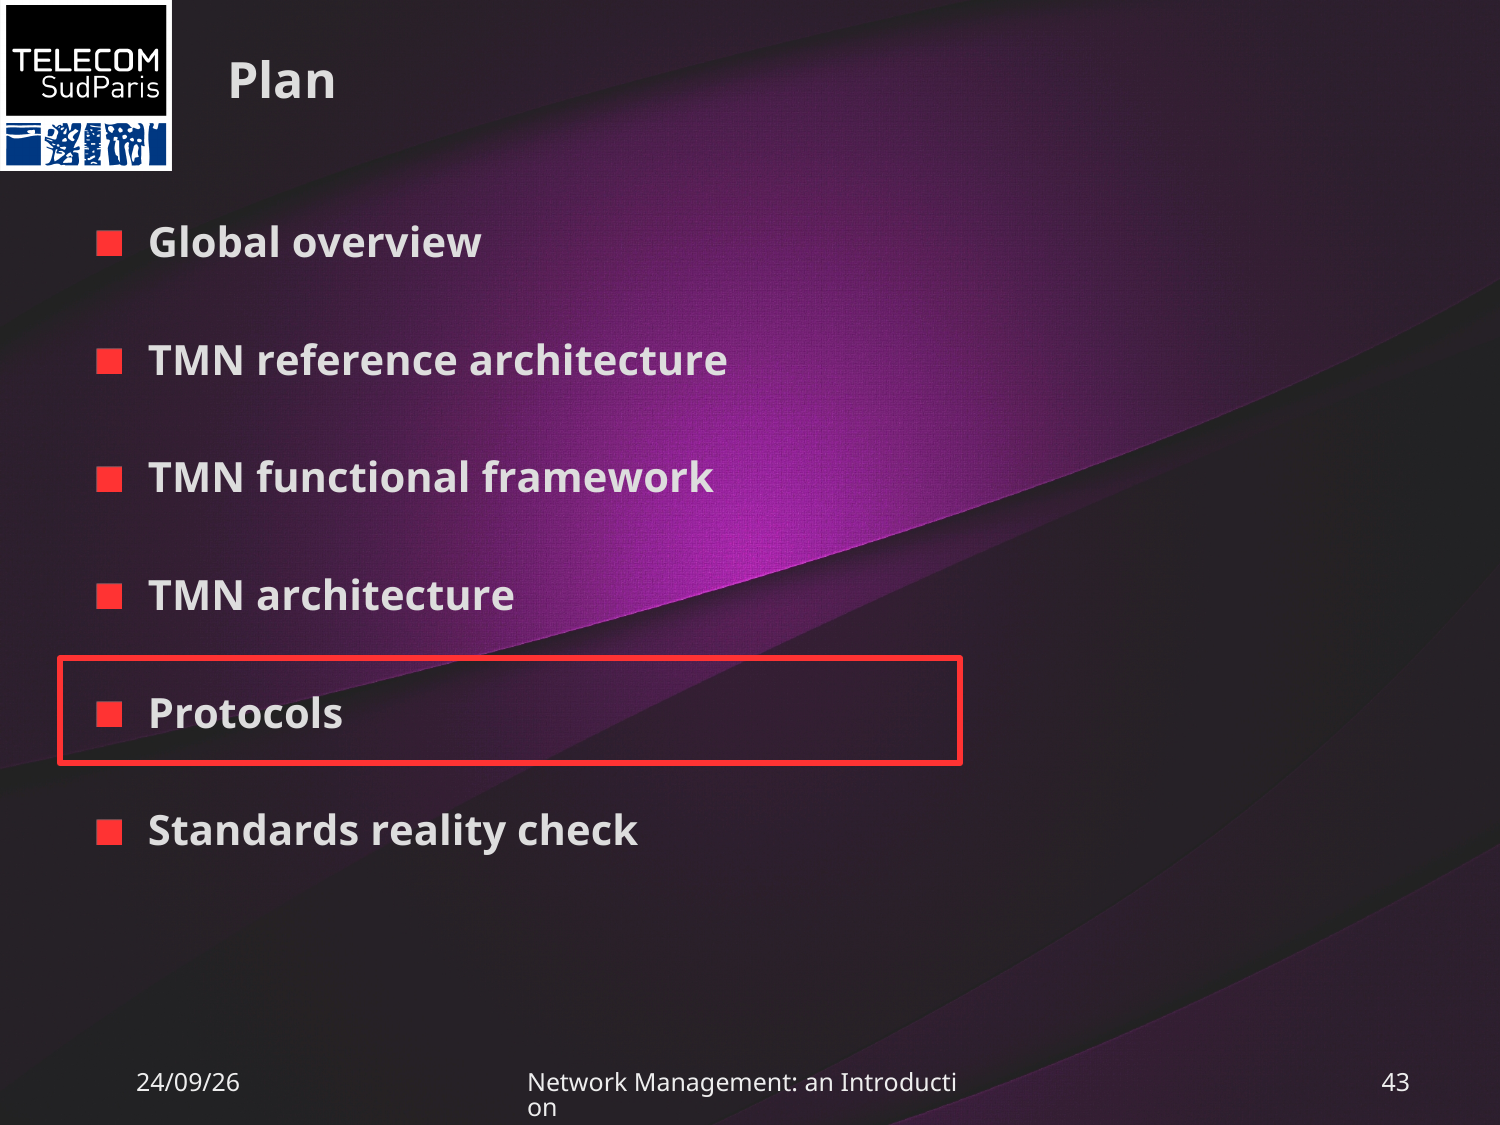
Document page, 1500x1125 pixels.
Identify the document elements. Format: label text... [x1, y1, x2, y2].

list Global overview TMN reference architecture TMN functional framework TMN architecture Protocols Standards reality check [76, 207, 1427, 977]
picture [0, 0, 1500, 1125]
title Plan [212, 19, 1406, 138]
list Global overview TMN reference architecture TMN functional framework TMN architecture Protocols Standards reality check [76, 661, 957, 760]
